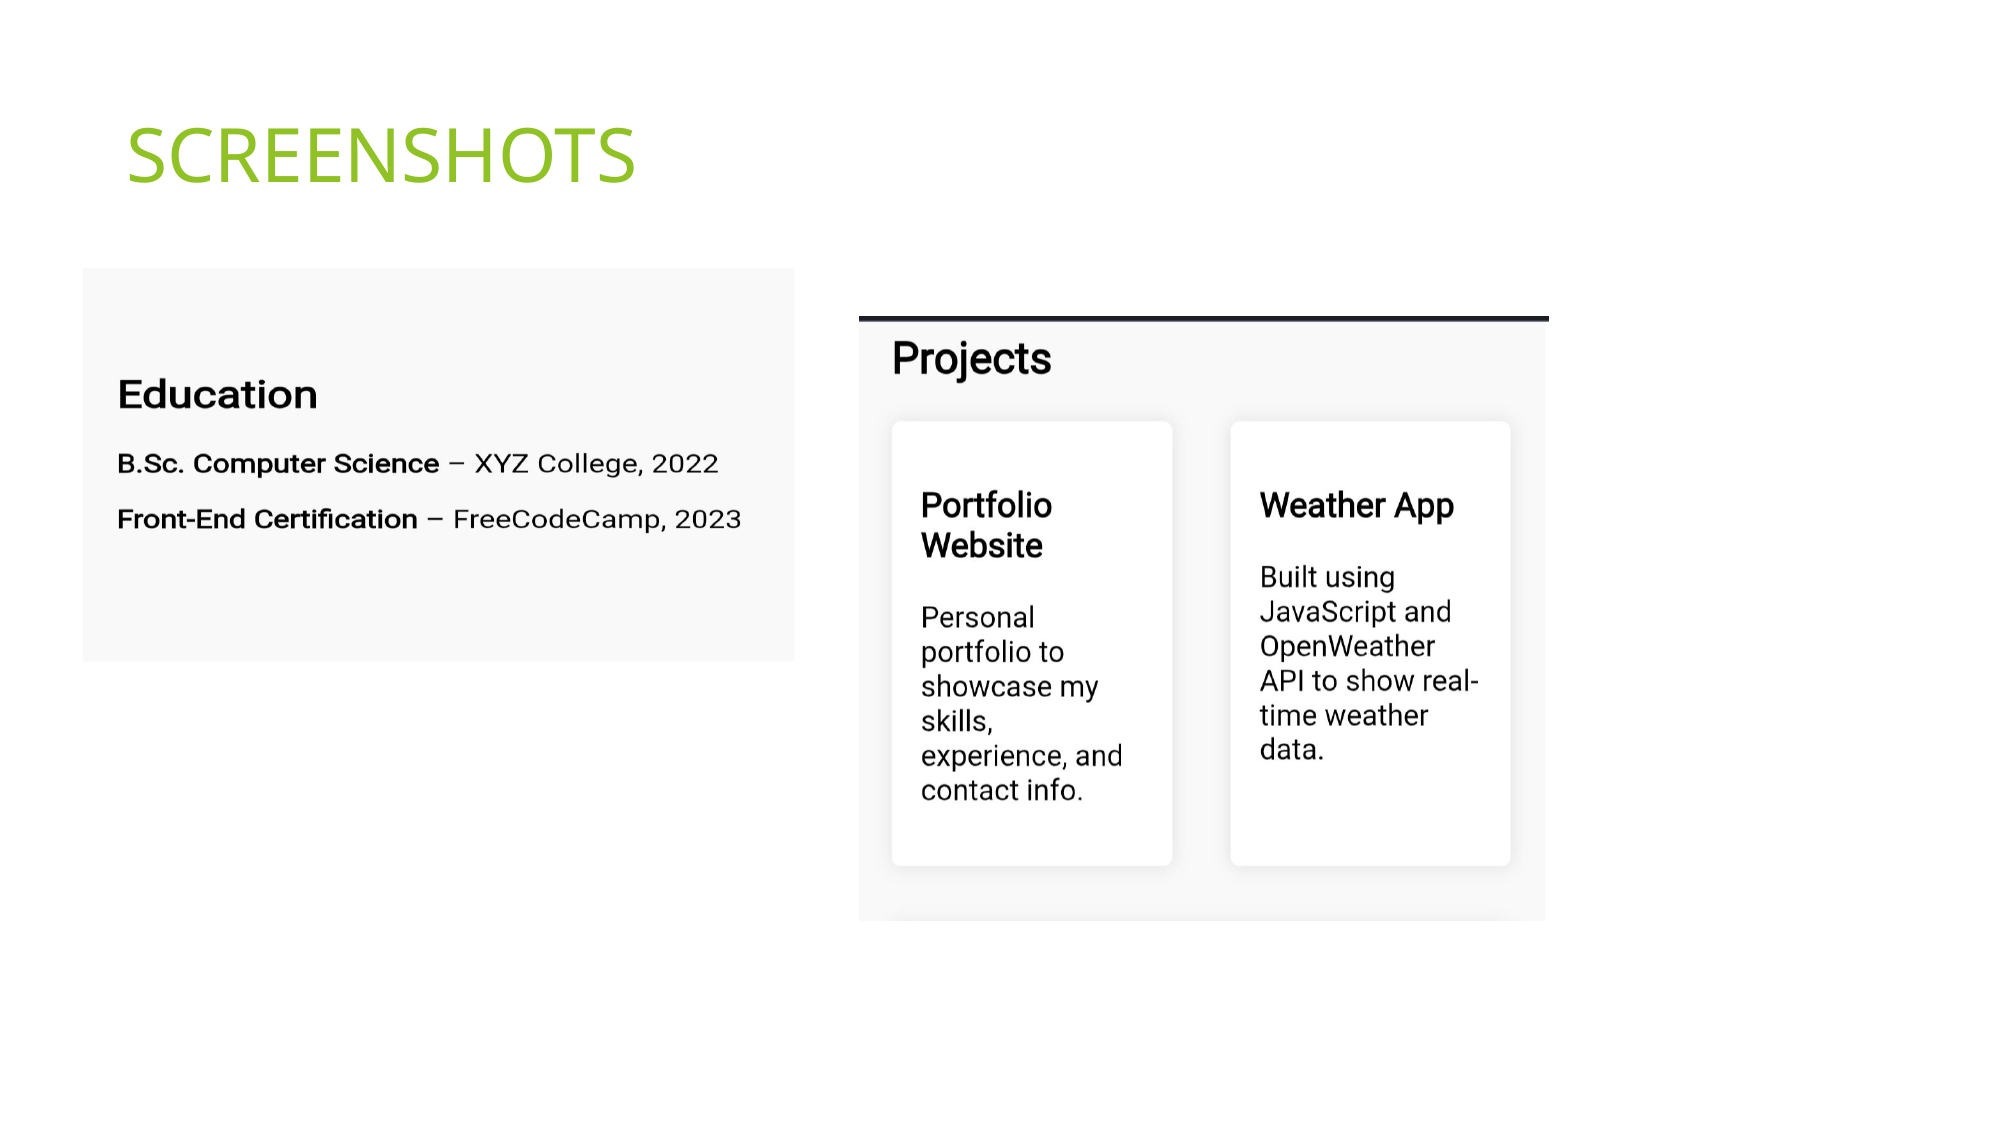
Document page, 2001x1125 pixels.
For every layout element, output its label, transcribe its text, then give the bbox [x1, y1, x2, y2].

picture [859, 316, 1549, 921]
picture [83, 268, 798, 706]
title SCREENSHOTS [111, 99, 1522, 317]
